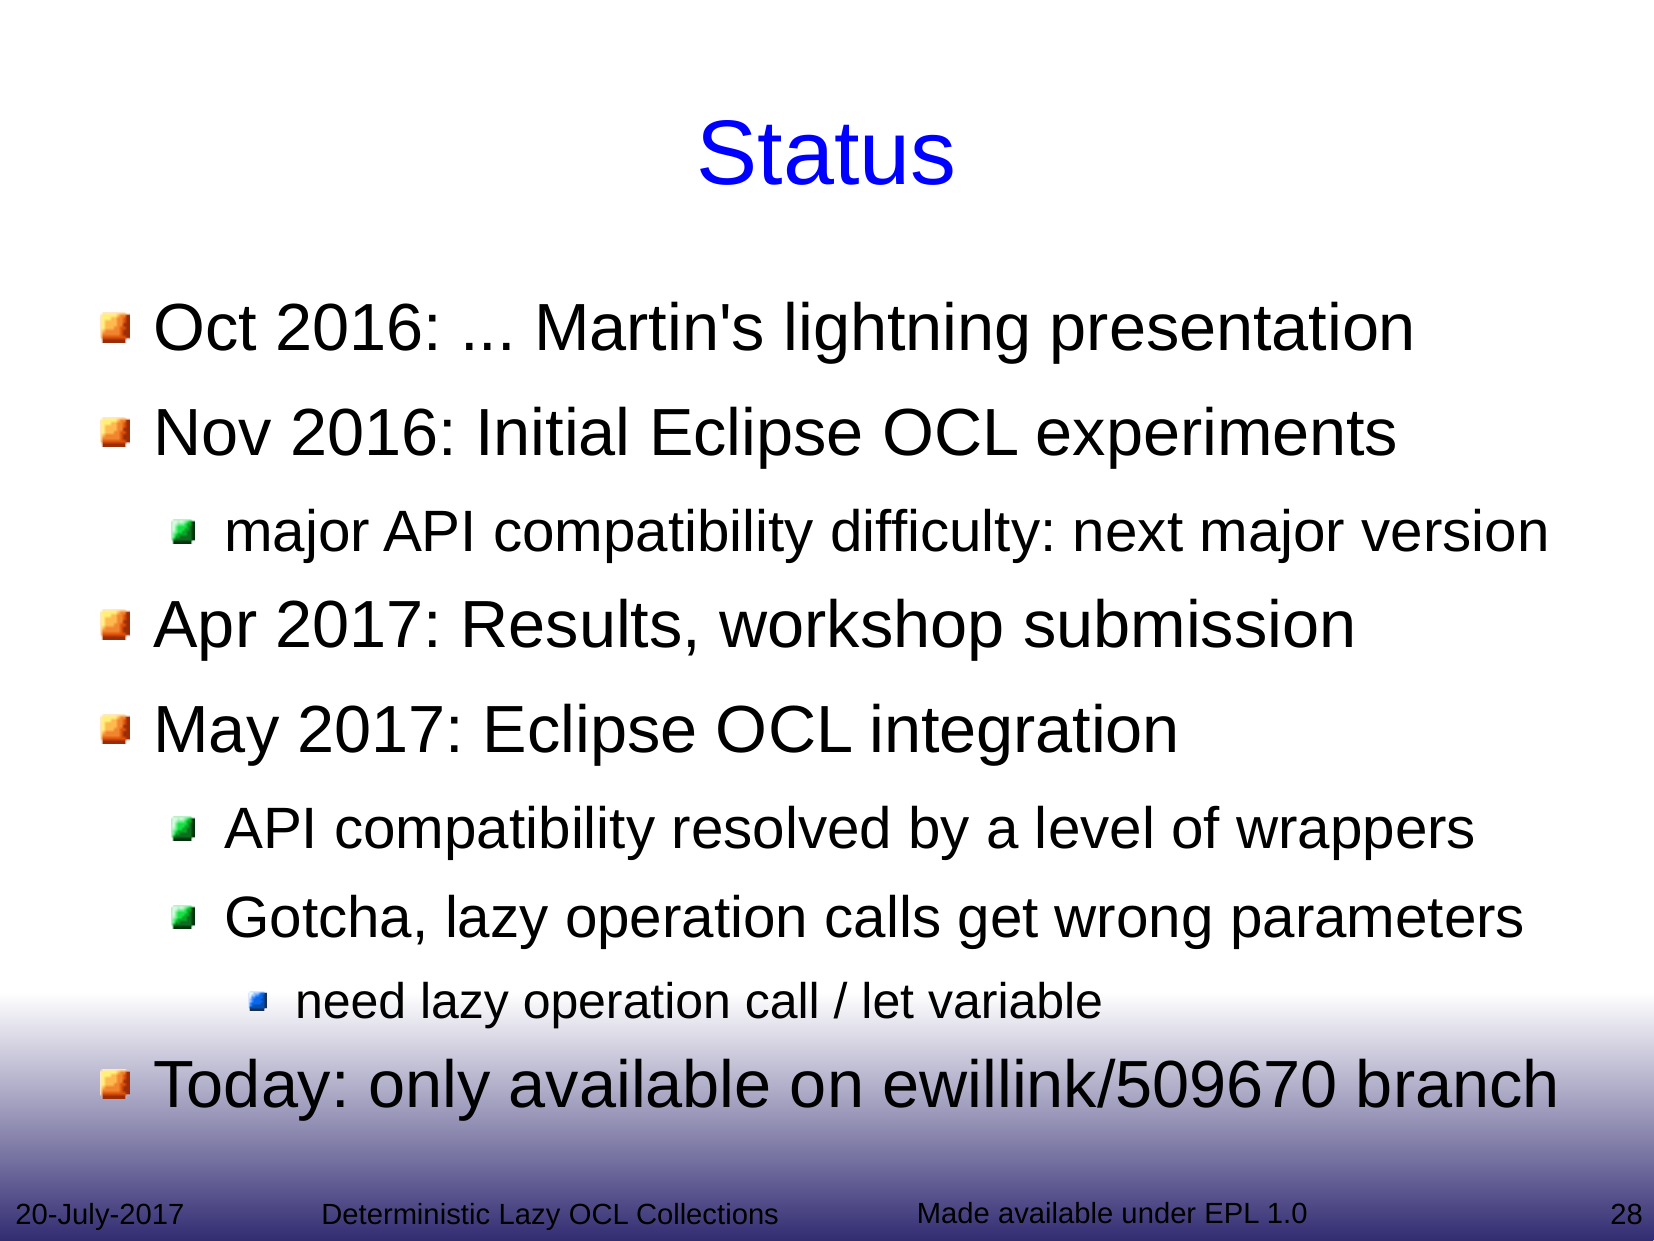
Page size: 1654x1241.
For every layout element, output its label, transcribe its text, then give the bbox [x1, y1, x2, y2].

list Oct 2016: ... Martin's lightning presentation Nov 2016: Initial Eclipse OCL experiments major API compatibility difficulty: next major version Apr 2017: Results, workshop submission May 2017: Eclipse OCL integration API compatibility resolved by a level of wrappers Gotcha, lazy operation calls get wrong parameters need lazy operation call / let variable Today: only available on ewillink/509670 branch [82, 290, 1571, 1121]
title Status [82, 49, 1571, 257]
